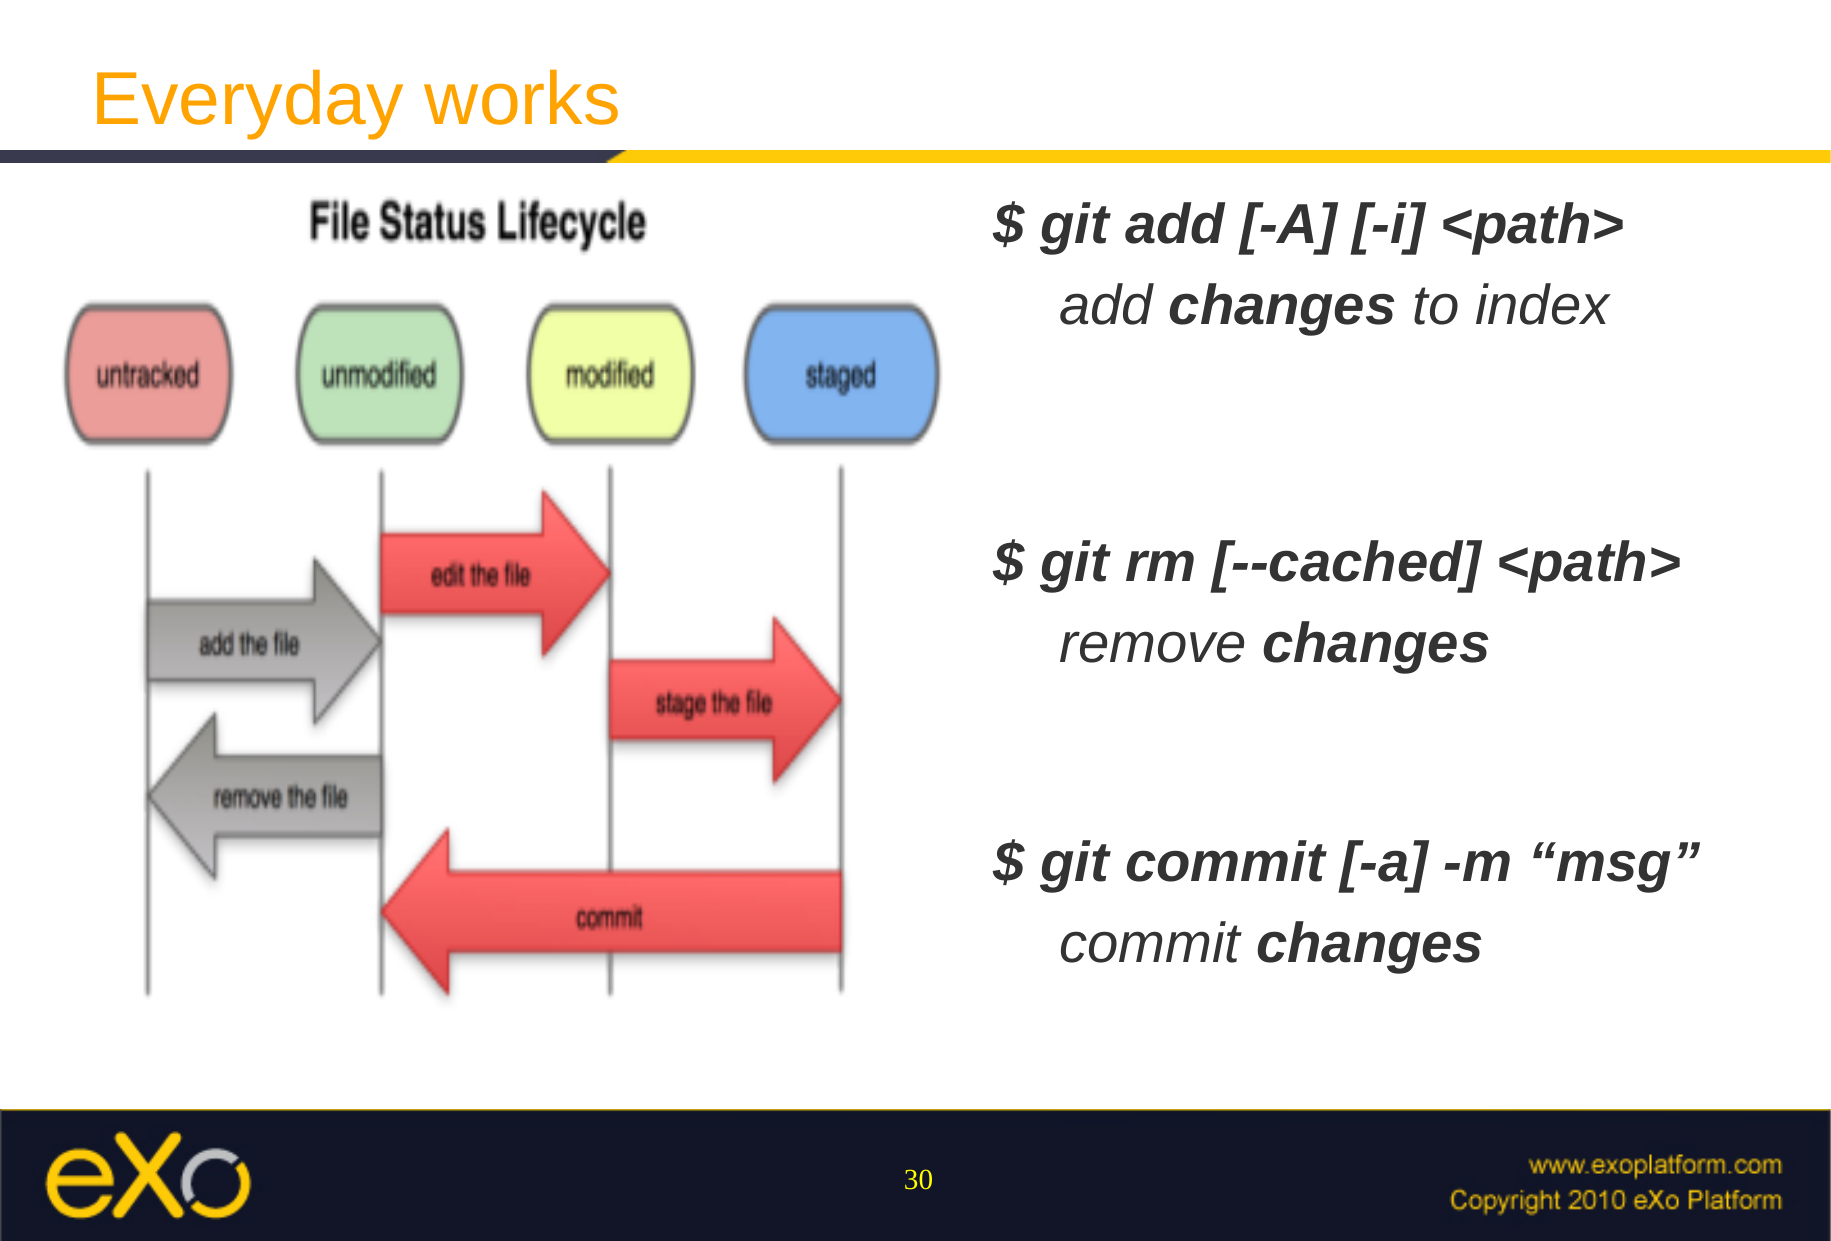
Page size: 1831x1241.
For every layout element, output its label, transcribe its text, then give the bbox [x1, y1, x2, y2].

text_box Everyday works [91, 49, 1740, 151]
picture [37, 187, 976, 1051]
picture [0, 150, 1831, 163]
list $ git rm [--cached] <path> remove changes [937, 525, 1763, 713]
picture [0, 1109, 1831, 1241]
list $ git commit [-a] -m “msg” commit changes [937, 825, 1763, 1013]
list $ git add [-A] [-i] <path> add changes to index [976, 187, 1763, 376]
